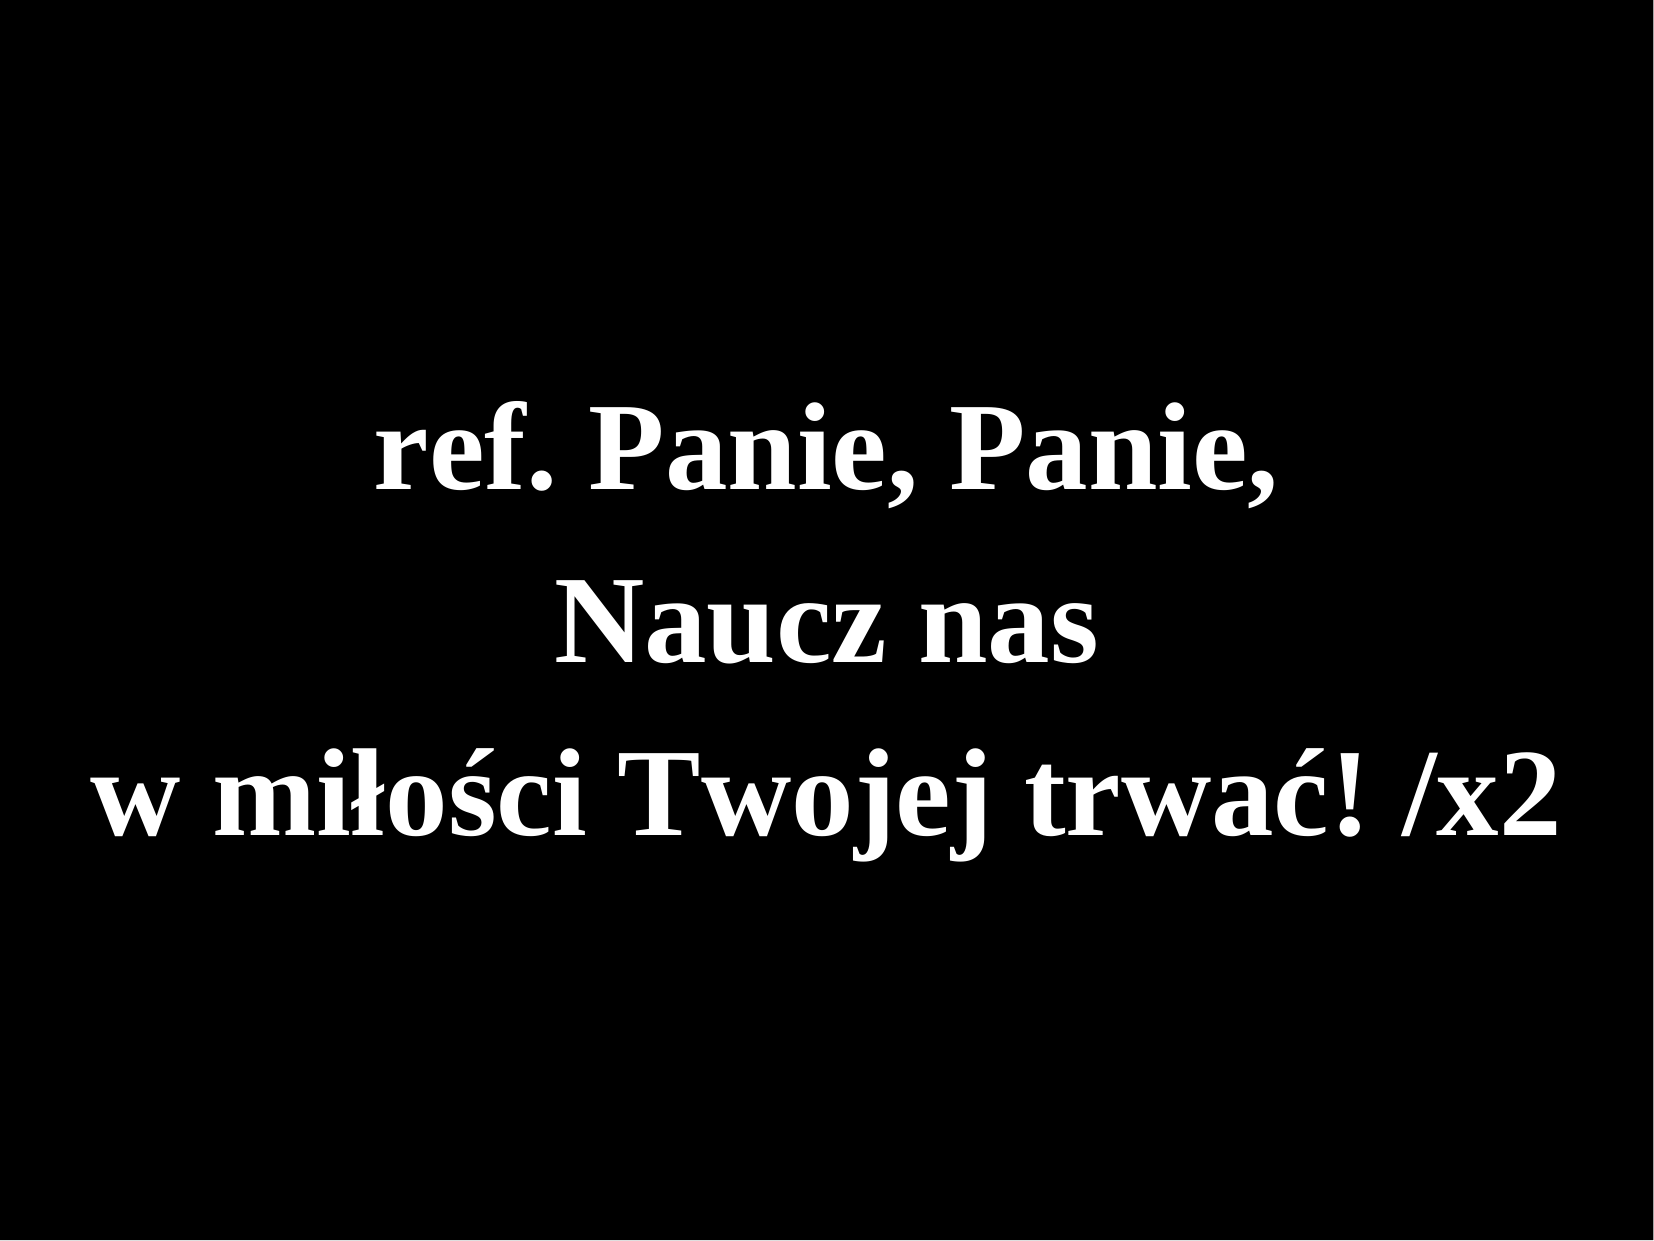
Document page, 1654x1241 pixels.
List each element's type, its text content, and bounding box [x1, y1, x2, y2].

title ref. Panie, Panie, ppp Naucz nas ppp w miłości Twojej trwać! /x2 [0, 0, 1654, 1241]
